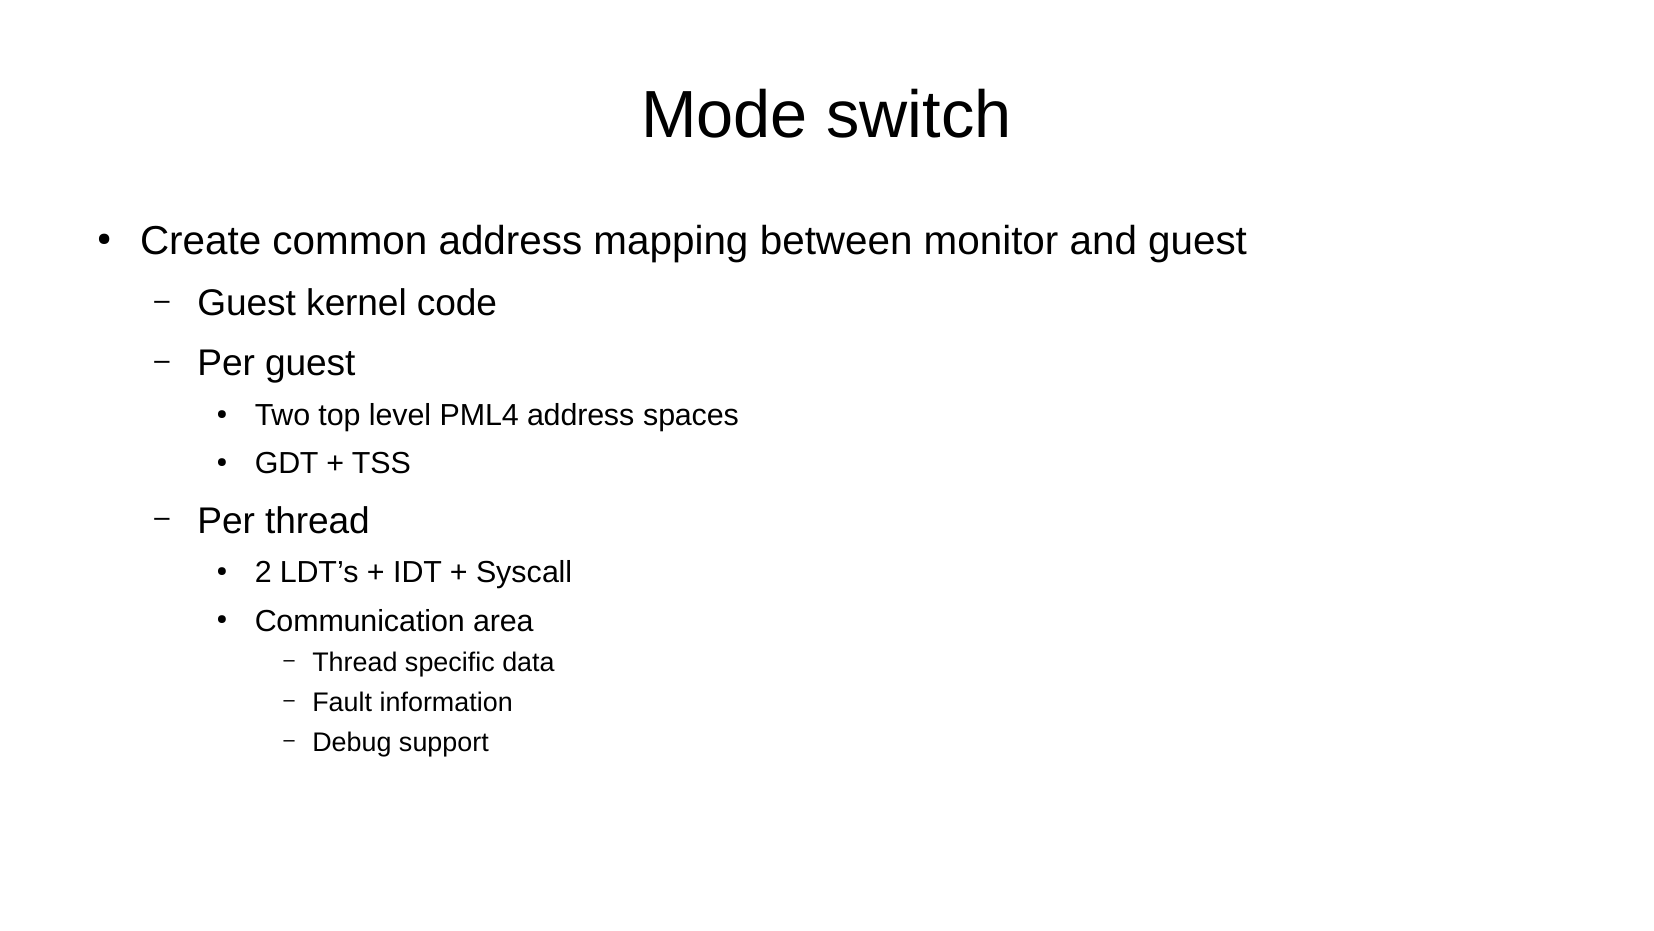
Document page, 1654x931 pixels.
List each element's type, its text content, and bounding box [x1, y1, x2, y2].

list Create common address mapping between monitor and guest Guest kernel code Per guest Two top level PML4 address spaces GDT + TSS Per thread 2 LDT’s + IDT + Syscall Communication area Thread specific data Fault information Debug support [82, 217, 1571, 758]
title Mode switch [82, 37, 1571, 193]
